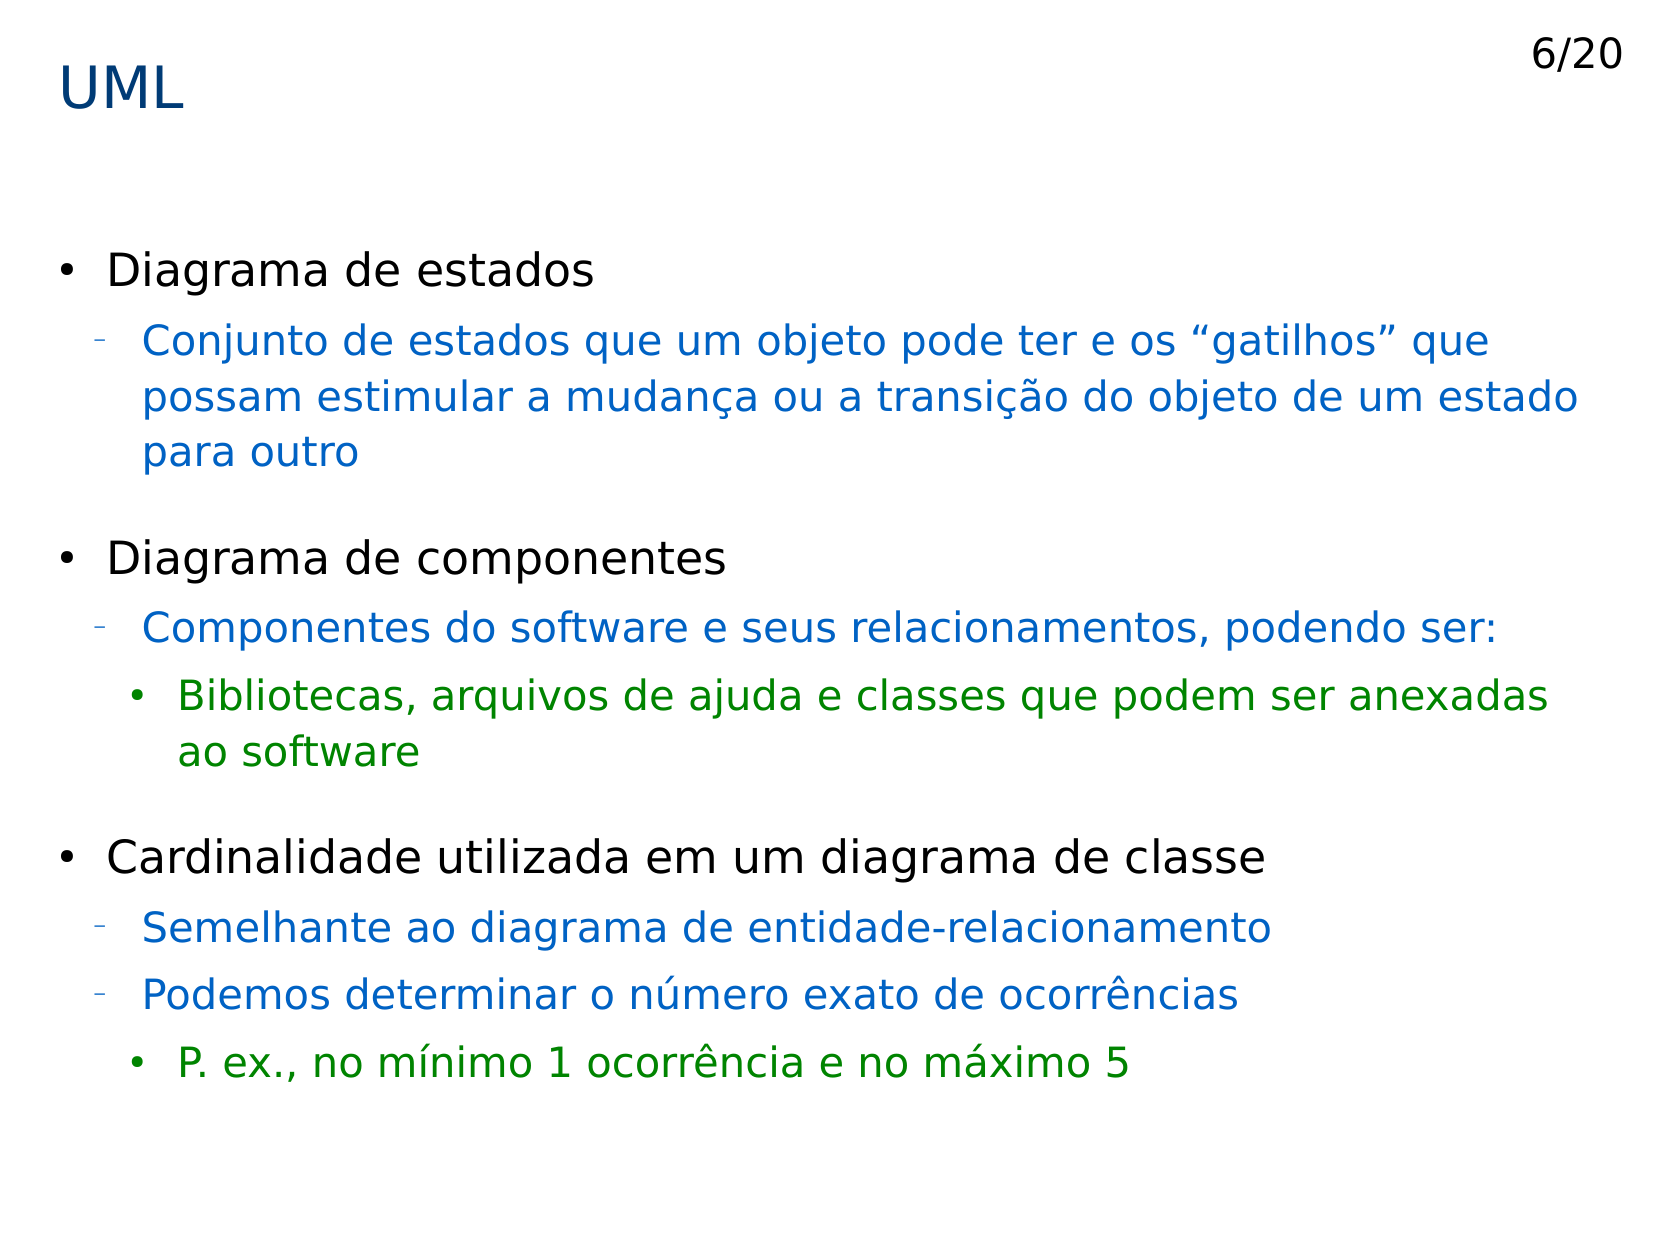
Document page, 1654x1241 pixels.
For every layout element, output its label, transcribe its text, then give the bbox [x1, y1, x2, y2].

title UML [59, 29, 1506, 148]
list Diagrama de estados Conjunto de estados que um objeto pode ter e os “gatilhos” que possam estimular a mudança ou a transição do objeto de um estado para outro Diagrama de componentes Componentes do software e seus relacionamentos, podendo ser: Bibliotecas, arquivos de ajuda e classes que podem ser anexadas ao software Cardinalidade utilizada em um diagrama de classe Semelhante ao diagrama de entidade-relacionamento Podemos determinar o número exato de ocorrências P. ex., no mínimo 1 ocorrência e no máximo 5 [59, 236, 1595, 1211]
